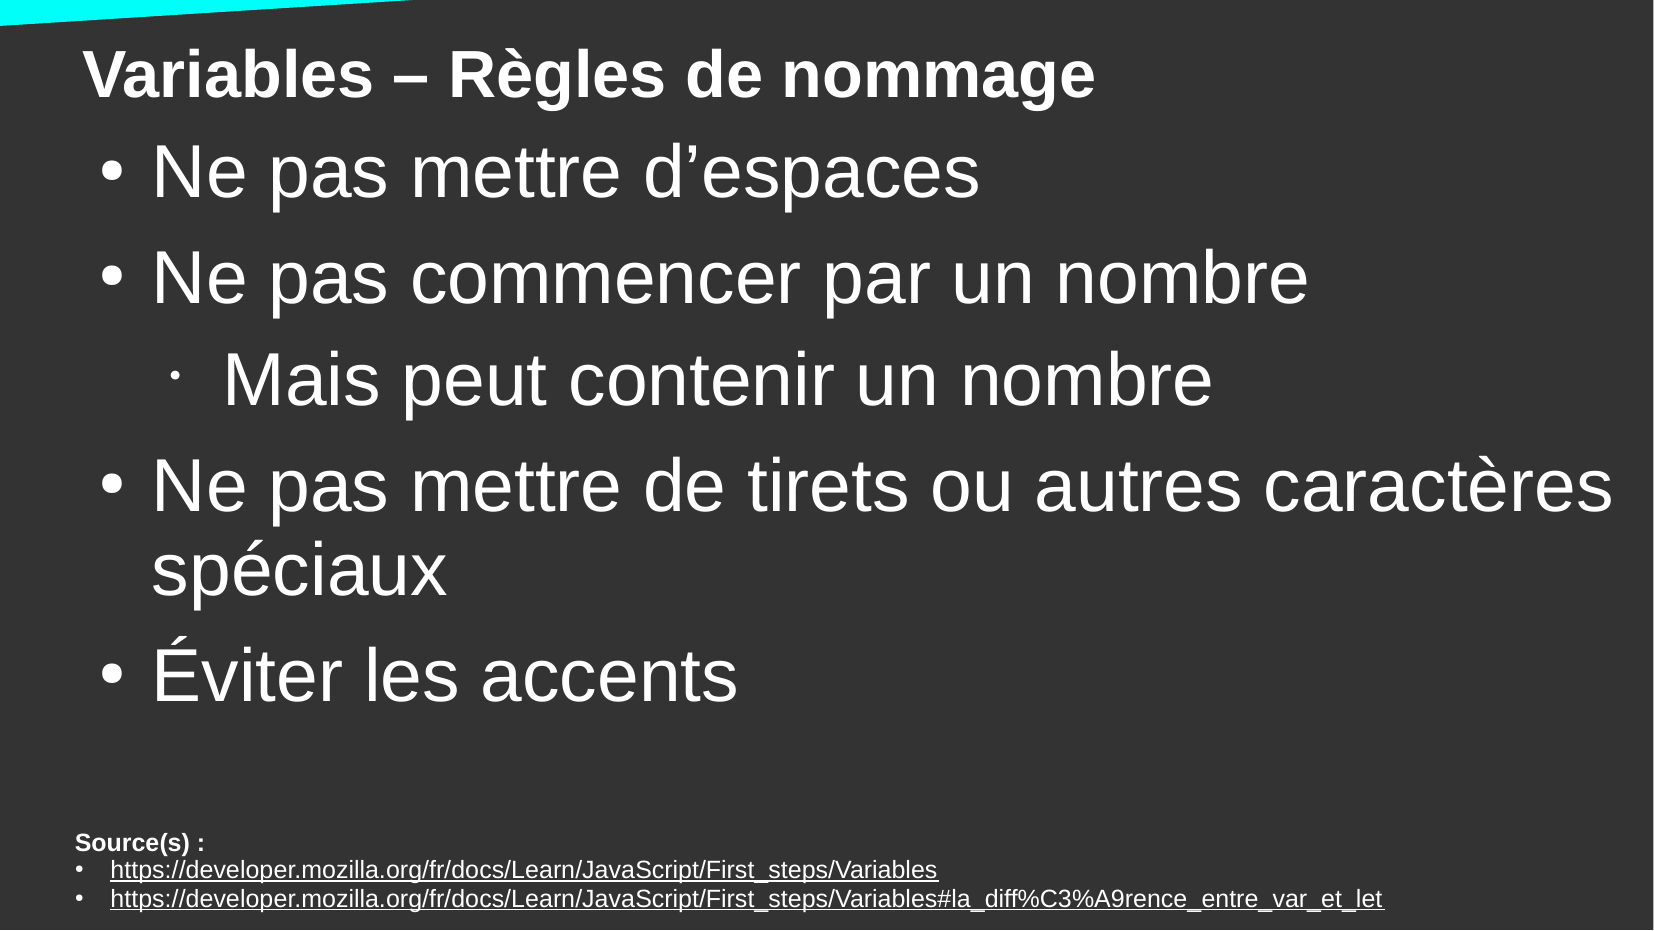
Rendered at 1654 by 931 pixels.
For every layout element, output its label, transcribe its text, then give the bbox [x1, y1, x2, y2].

text_box Source(s) : https://developer.mozilla.org/fr/docs/Learn/JavaScript/First_steps/Variables https://developer.mozilla.org/fr/docs/Learn/JavaScript/First_steps/Variables#la_diff%C3%A9rence_entre_var_et_let [60, 820, 1583, 920]
title Variables – Règles de nommage [82, 37, 1571, 114]
list Ne pas mettre d’espaces Ne pas commencer par un nombre Mais peut contenir un nombre Ne pas mettre de tirets ou autres caractères spéciaux Éviter les accents [80, 129, 1620, 792]
text_box [0, 0, 413, 26]
